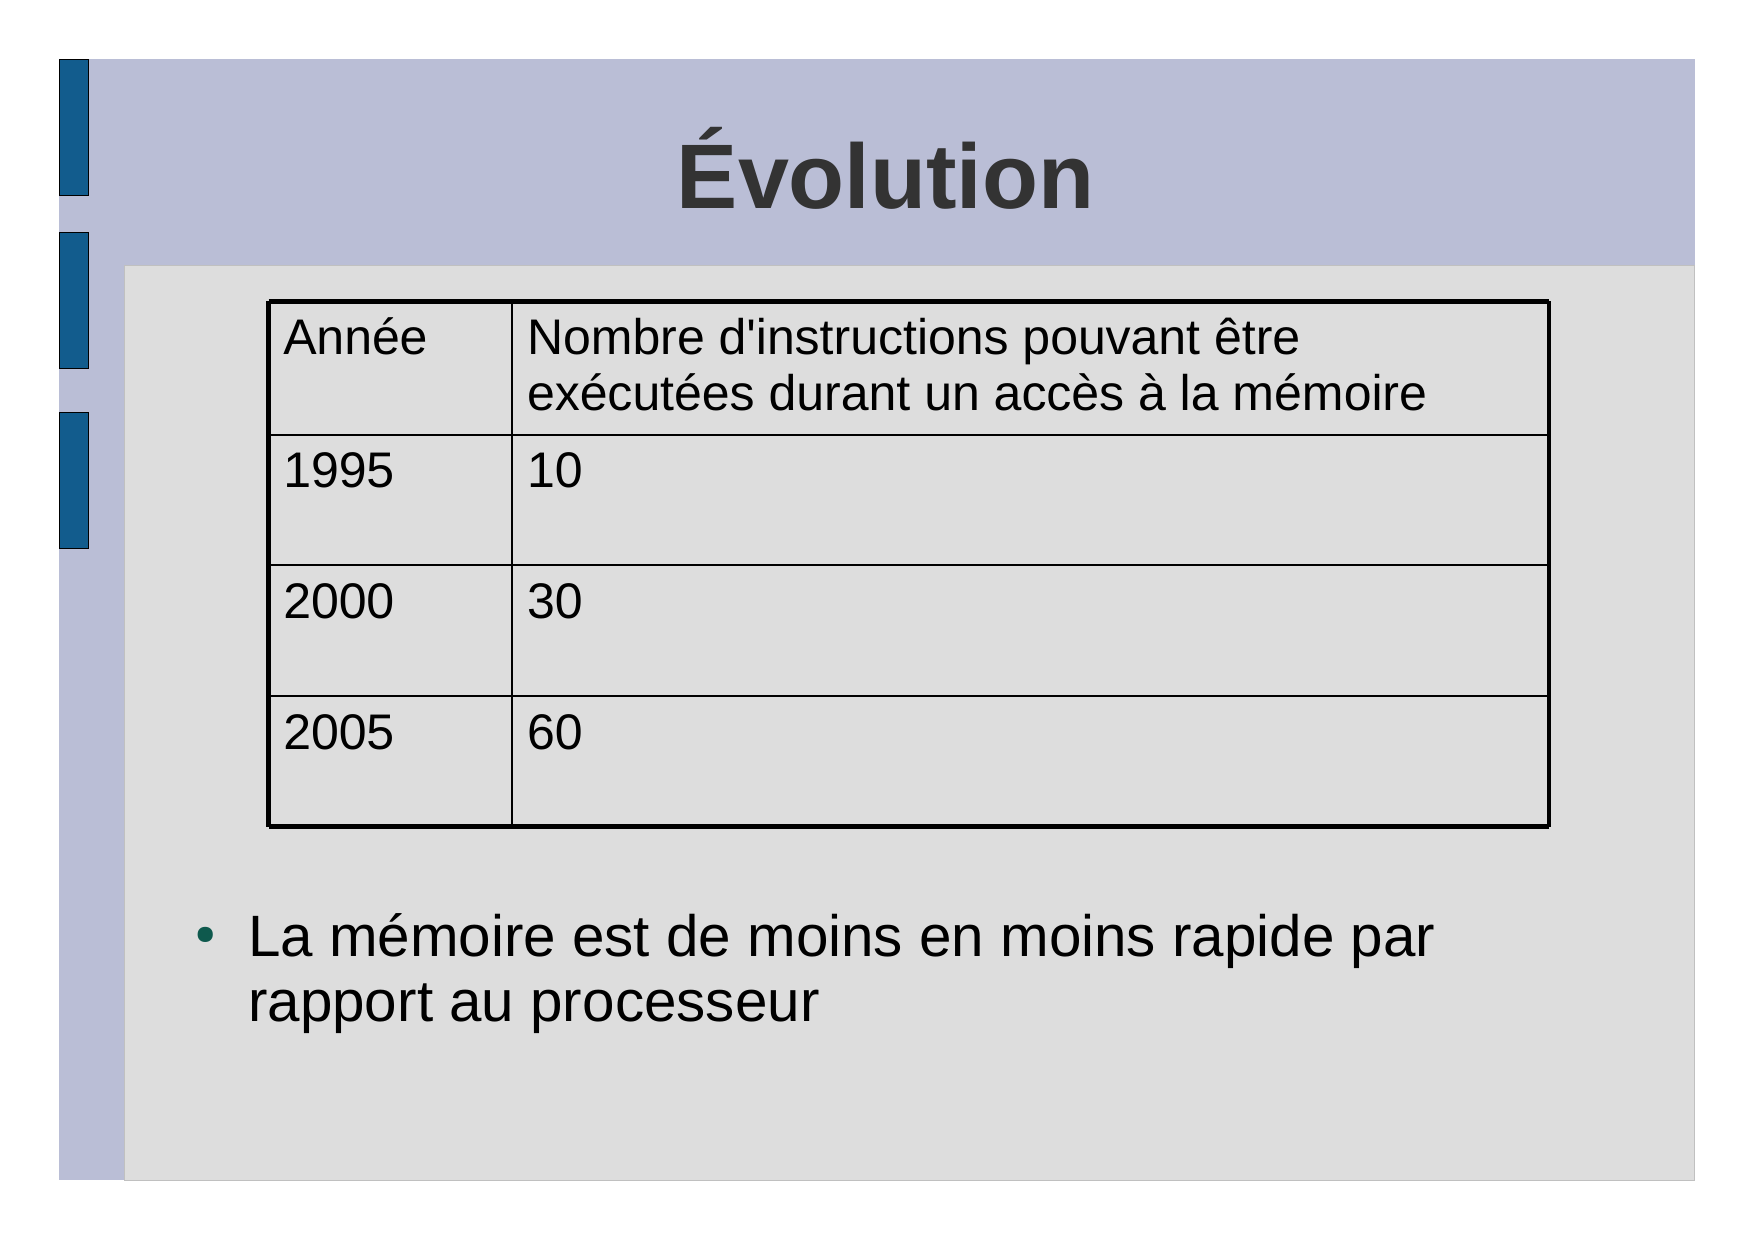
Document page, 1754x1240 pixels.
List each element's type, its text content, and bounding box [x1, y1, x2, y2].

title Évolution [118, 88, 1654, 266]
text_box Nombre d'instructions pouvant être exécutées durant un accès à la mémoire [513, 304, 1547, 434]
text_box 30 [513, 566, 1547, 695]
text_box Année [271, 304, 511, 434]
text_box 2000 [271, 566, 511, 695]
text_box 10 [513, 436, 1547, 564]
text_box 60 [513, 697, 1547, 824]
text_box 1995 [271, 436, 511, 564]
list La mémoire est de moins en moins rapide par rapport au processeur [177, 903, 1575, 1111]
text_box 2005 [271, 697, 511, 824]
